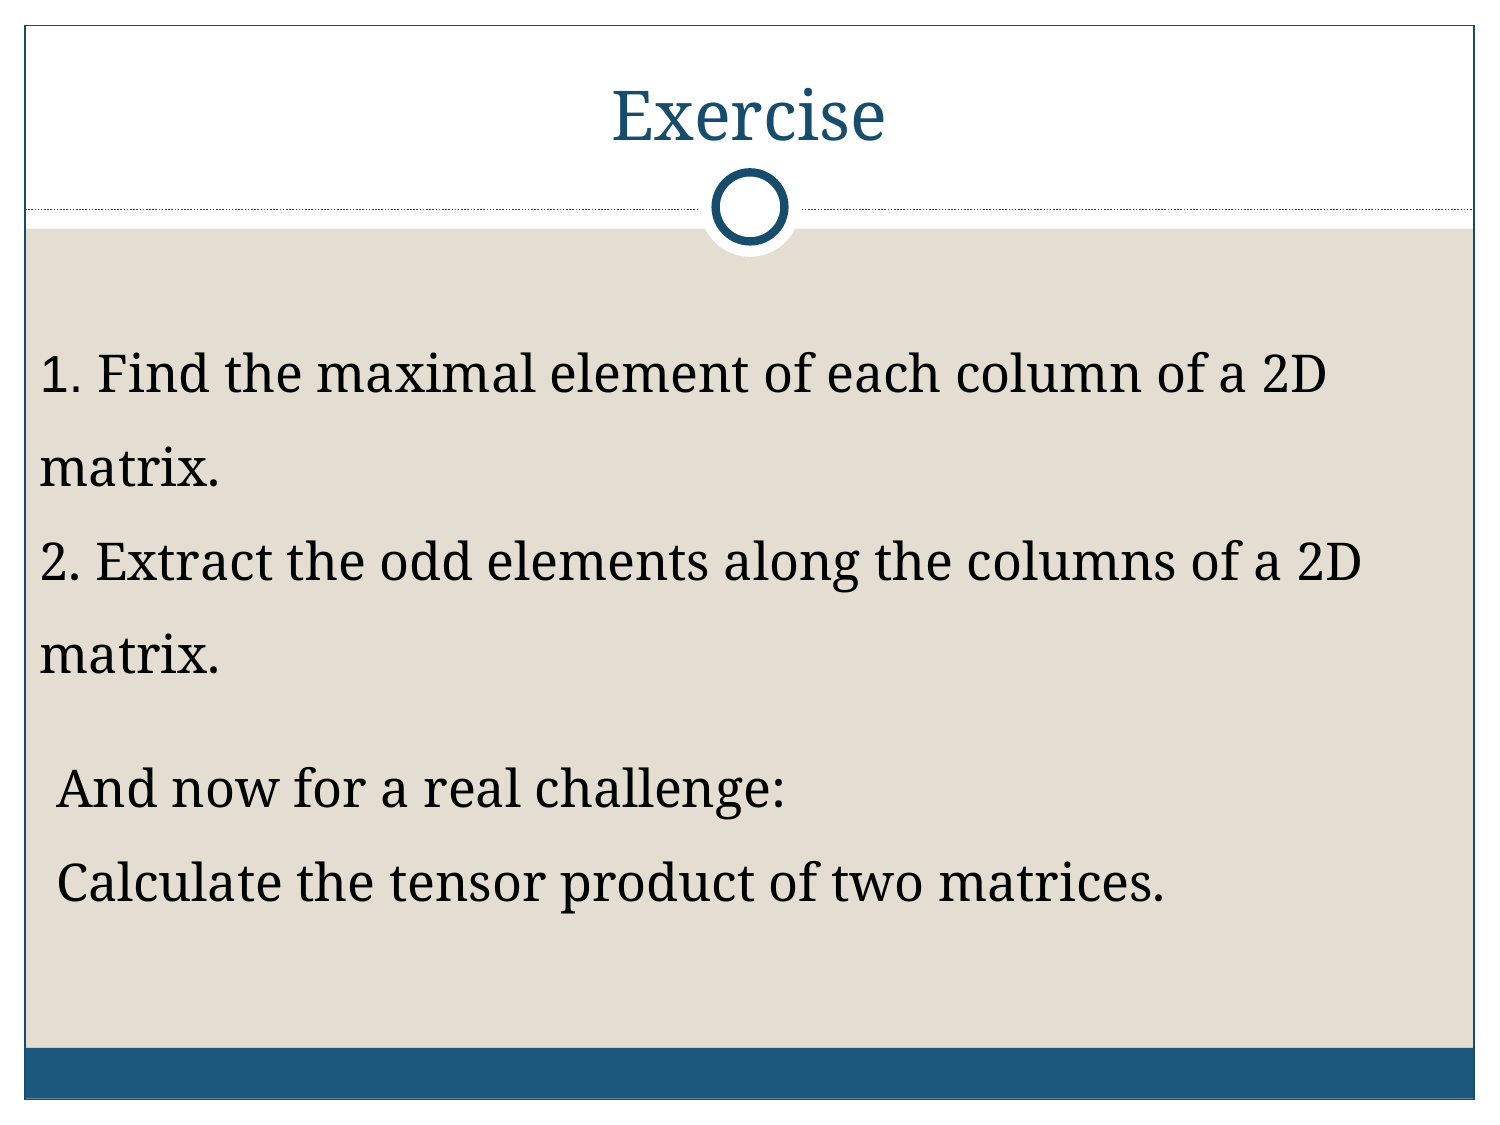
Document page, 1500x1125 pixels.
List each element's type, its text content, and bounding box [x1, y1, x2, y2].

title Exercise [49, 37, 1450, 162]
text_box Find the maximal element of each column of a 2D matrix. Extract the odd elements along the columns of a 2D matrix. [24, 302, 1480, 611]
text_box And now for a real challenge: Calculate the tensor product of two matrices. [33, 716, 1488, 919]
